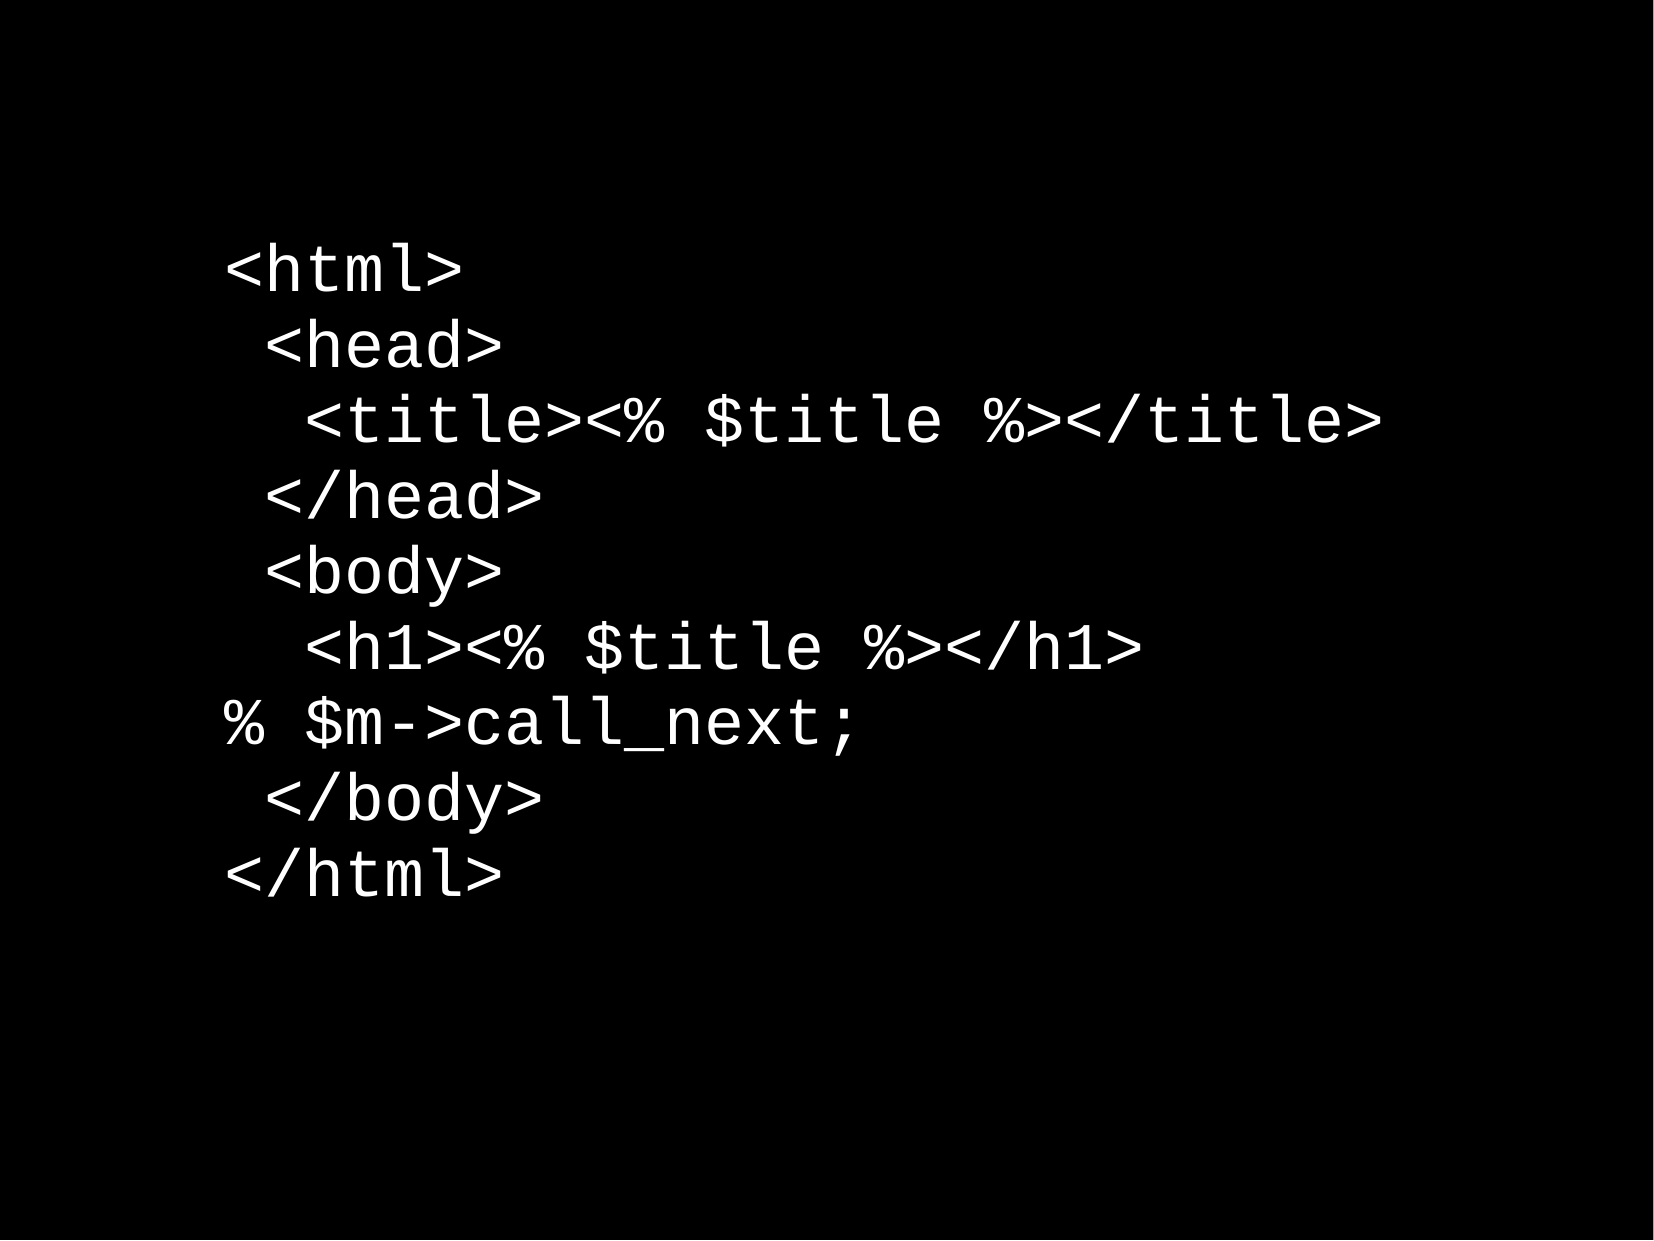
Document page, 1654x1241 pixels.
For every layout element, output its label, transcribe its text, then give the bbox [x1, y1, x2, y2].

list <html> <head> <title><% $title %></title> </head> <body> <h1><% $title %></h1> % $m->call_next; </body> </html> [224, 236, 1406, 956]
